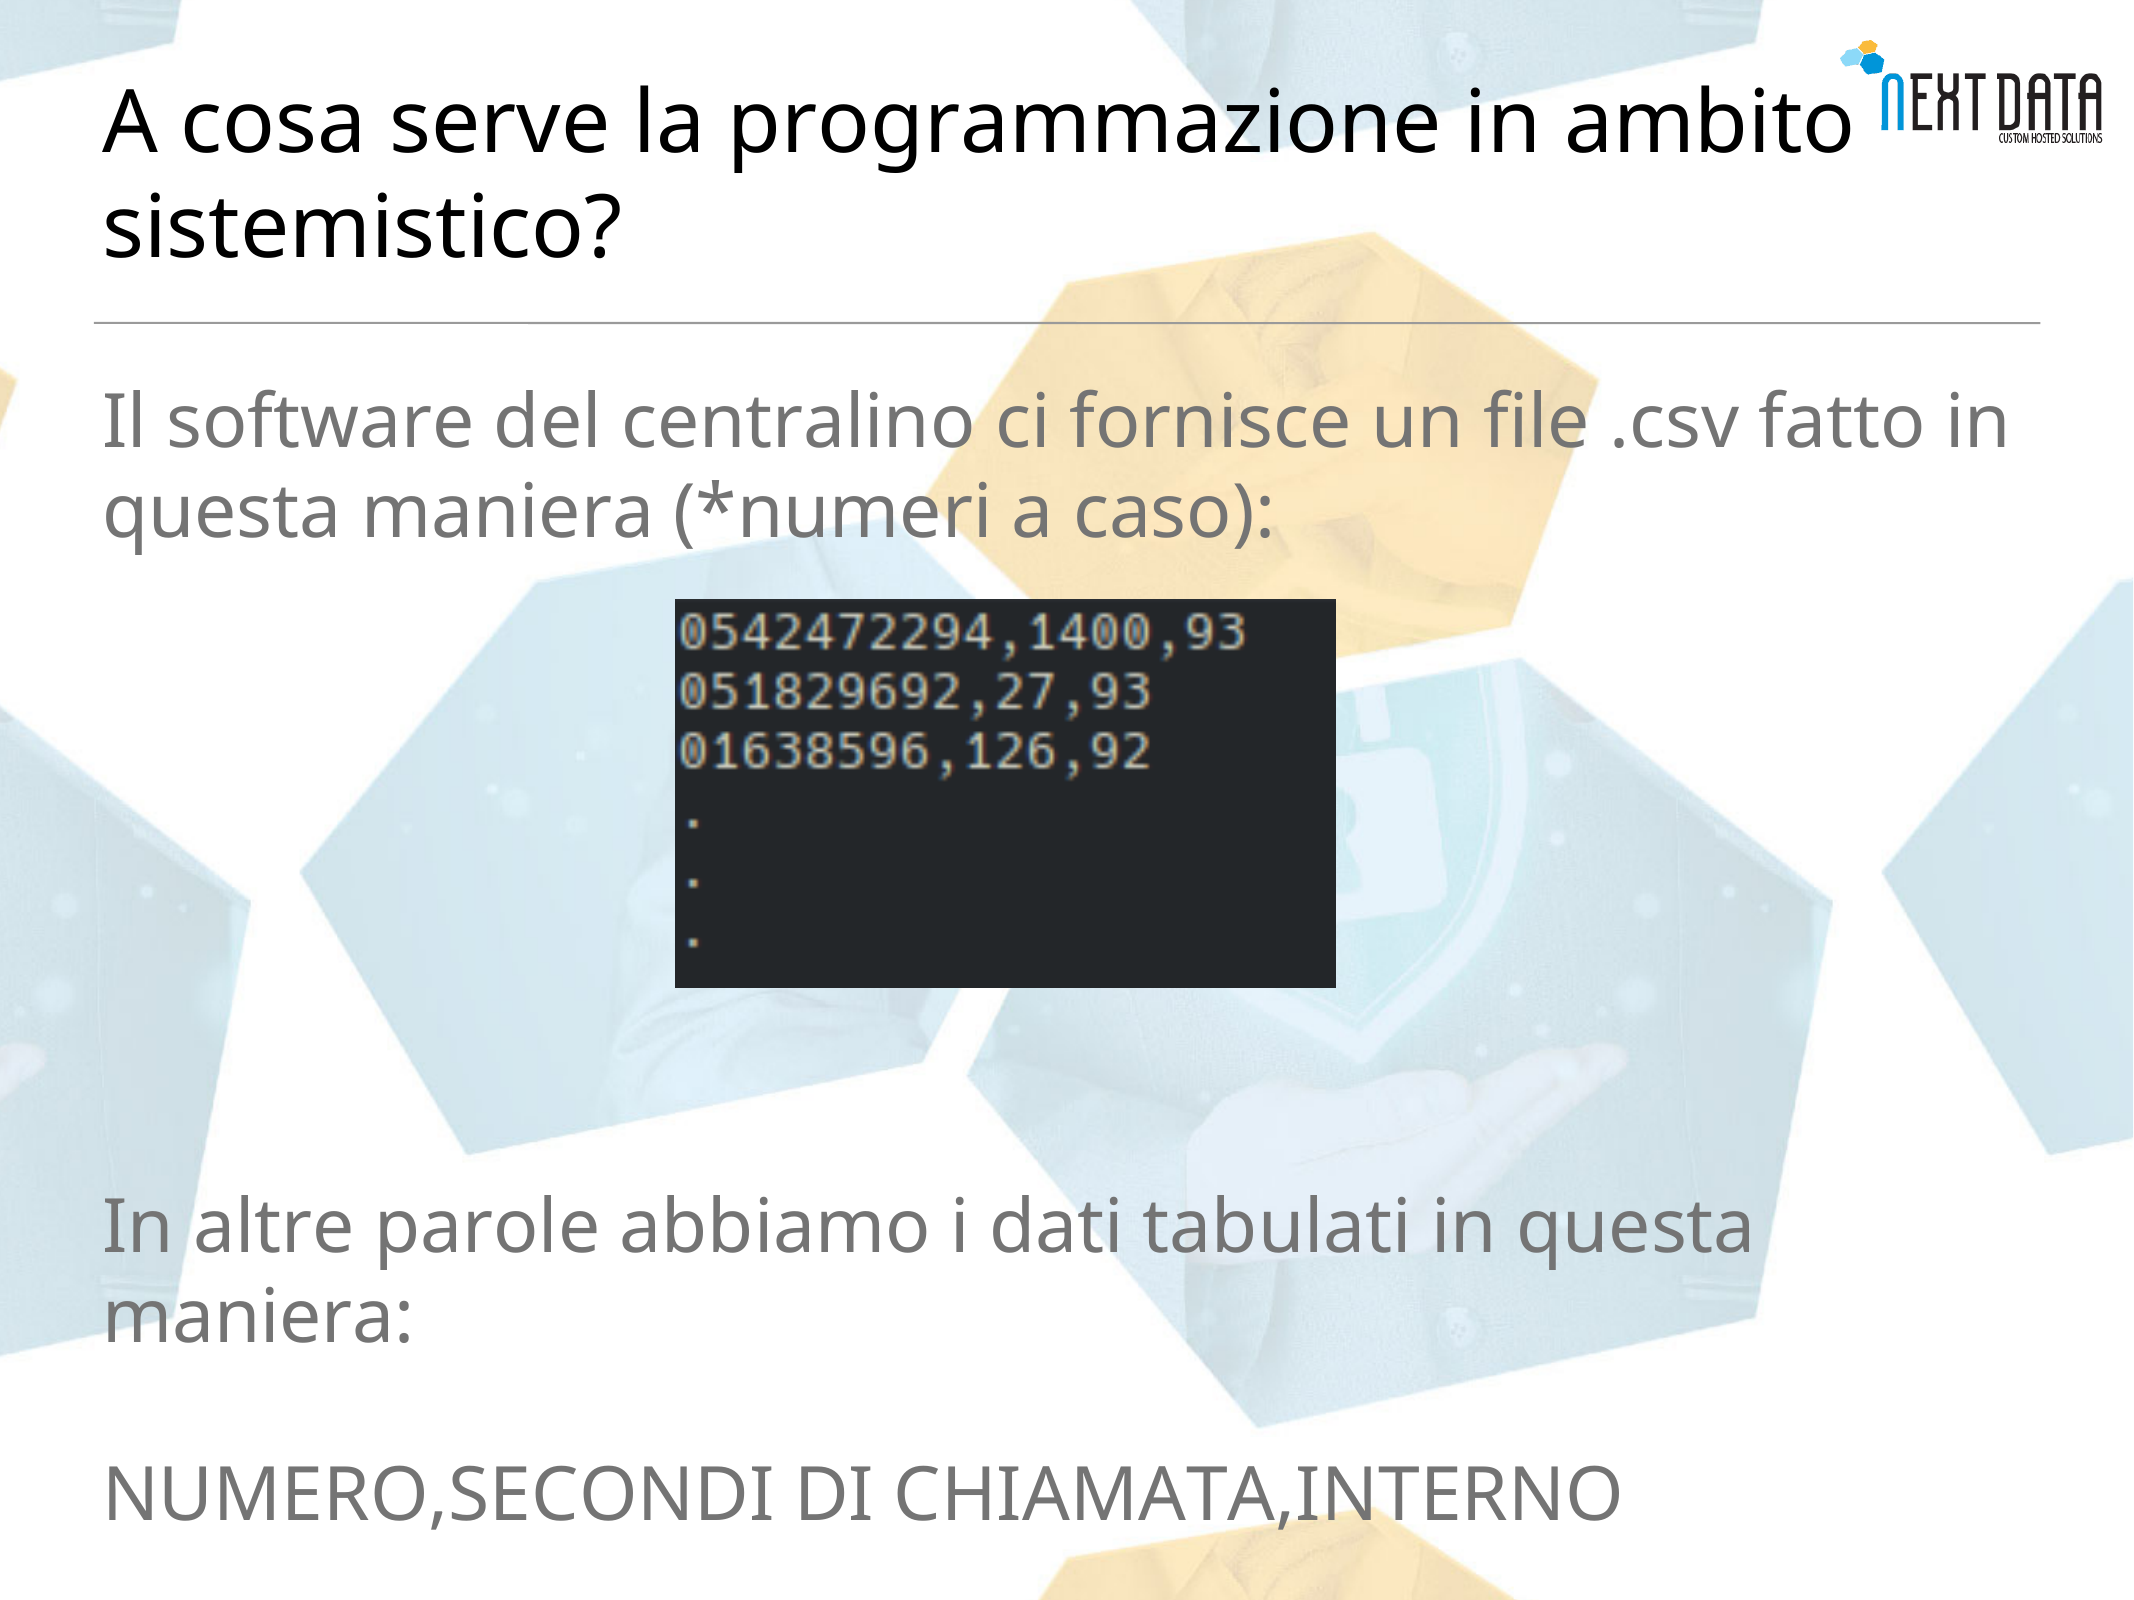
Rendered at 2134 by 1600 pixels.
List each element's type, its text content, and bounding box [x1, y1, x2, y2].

picture [0, 0, 2134, 1600]
text_box A cosa serve la programmazione in ambito sistemistico? [93, 54, 2040, 284]
text_box Il software del centralino ci fornisce un file .csv fatto in questa maniera (*numeri a caso): In altre parole abbiamo i dati tabulati in questa maniera: NUMERO,SECONDI DI CHIAMATA,INTERNO [93, 364, 2040, 1459]
